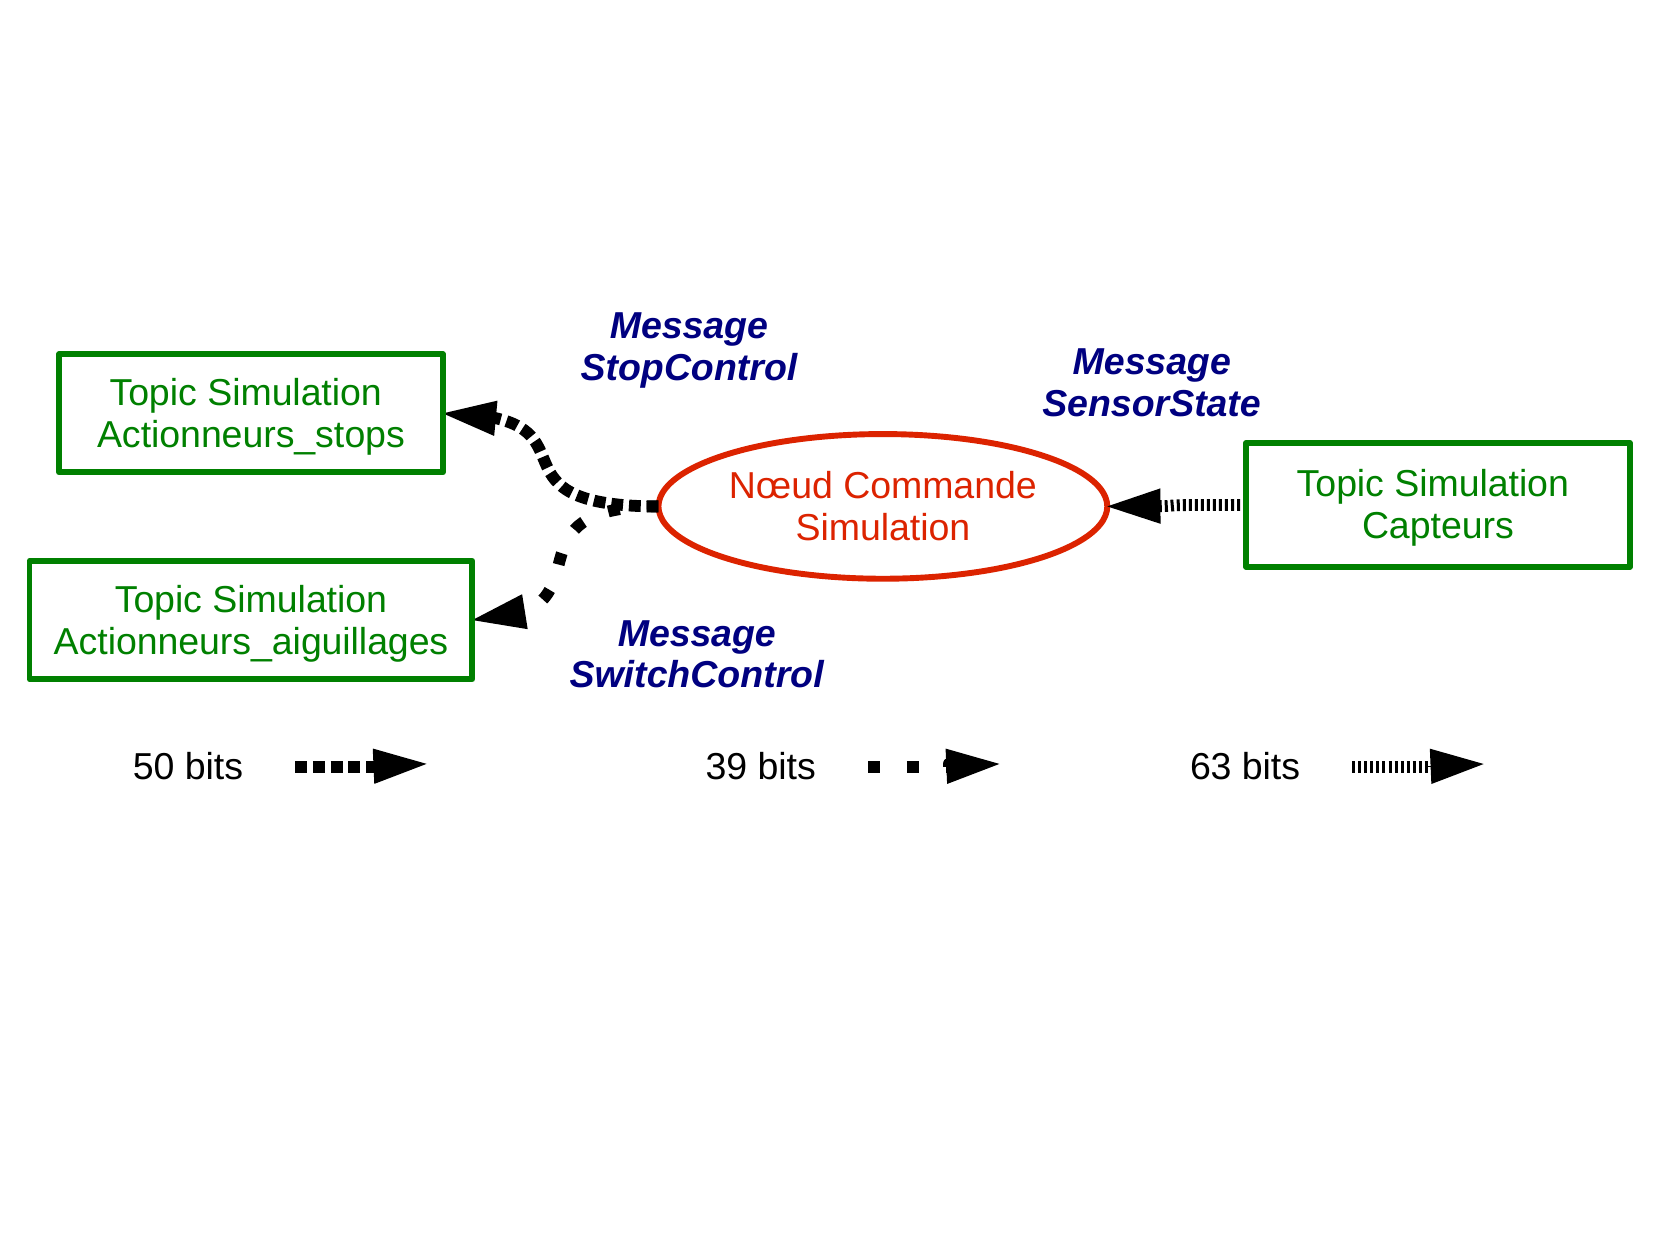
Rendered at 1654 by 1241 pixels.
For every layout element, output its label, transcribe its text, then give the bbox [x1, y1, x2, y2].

text_box Nœud Commande Simulation [659, 434, 1108, 579]
text_box Message StopControl [482, 296, 896, 431]
text_box Topic Simulation Actionneurs_aiguillages [29, 561, 473, 680]
text_box Topic Simulation Capteurs [1246, 442, 1630, 567]
text_box 50 bits [118, 738, 296, 796]
text_box Message SwitchControl [472, 604, 922, 739]
text_box 39 bits [690, 738, 869, 796]
text_box Message SensorState [944, 332, 1359, 467]
text_box Topic Simulation Actionneurs_stops [59, 354, 443, 473]
text_box 63 bits [1175, 738, 1353, 796]
